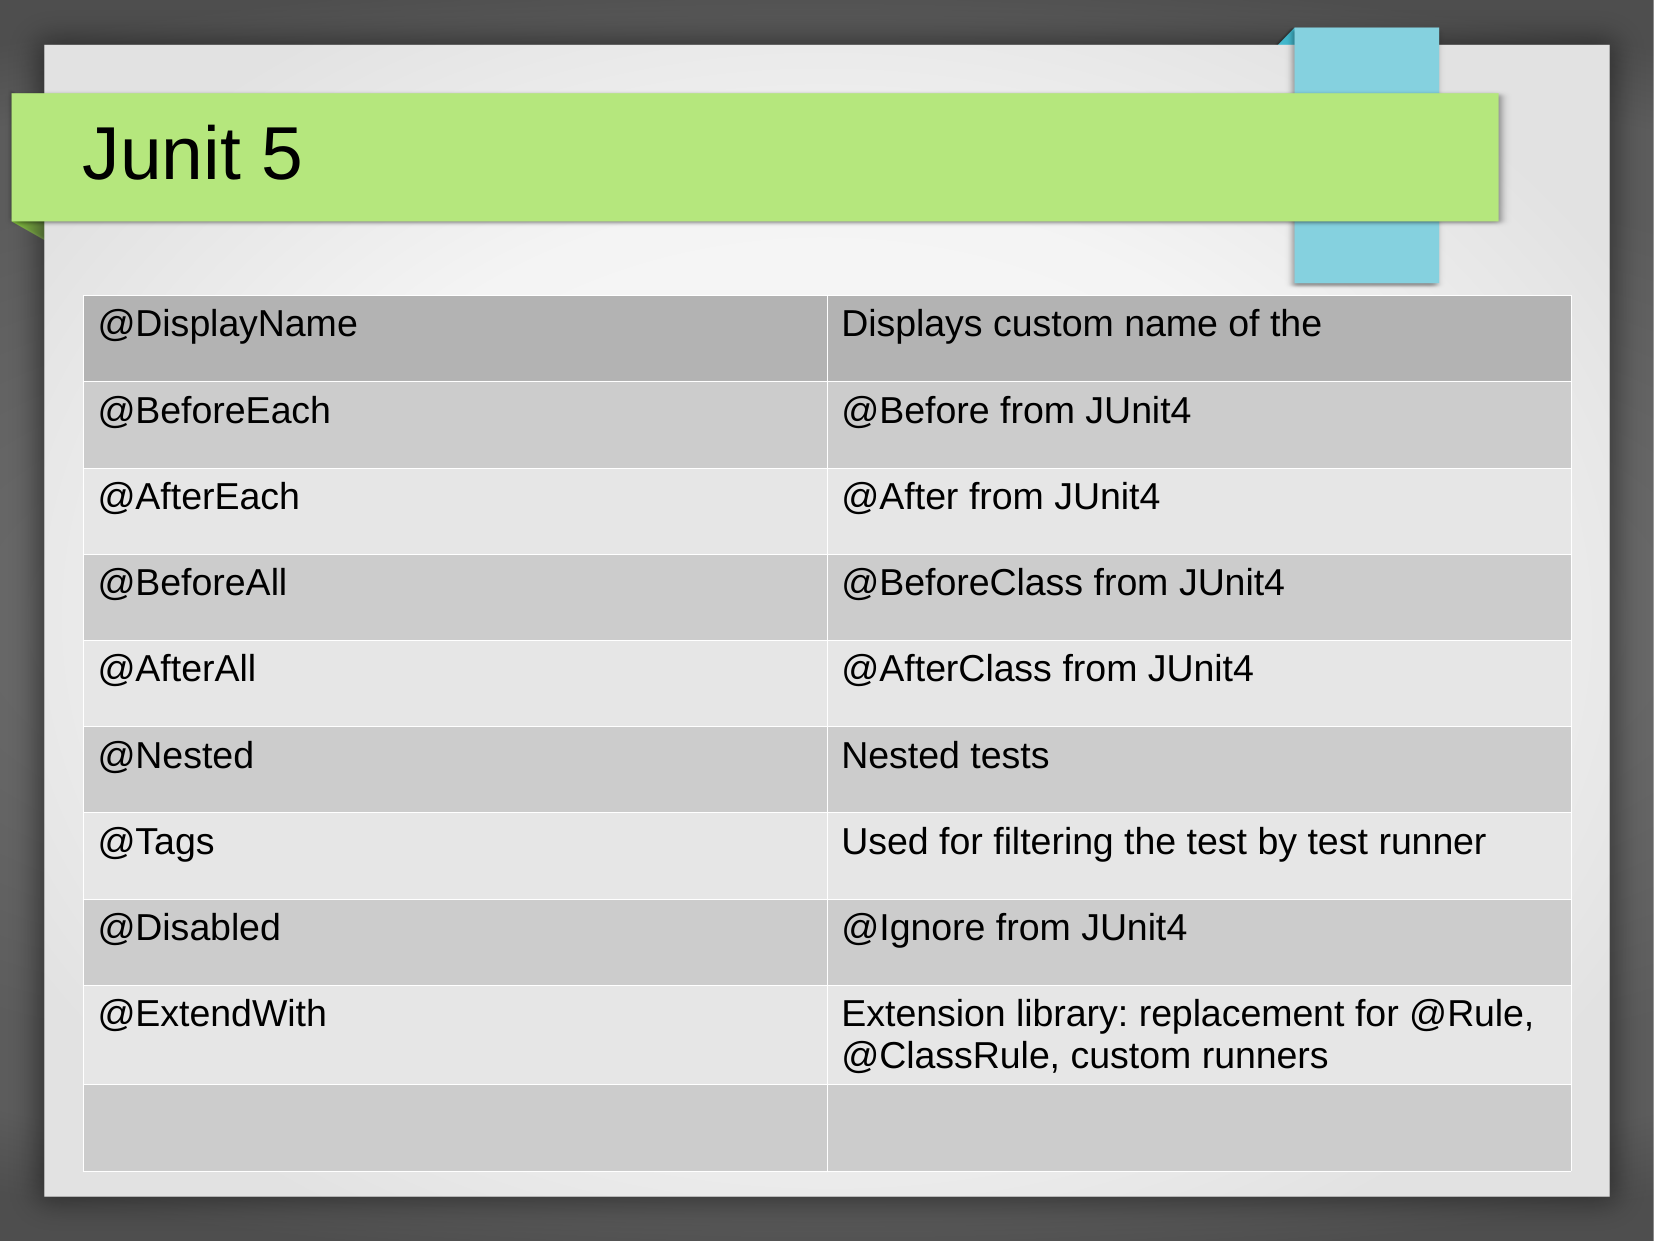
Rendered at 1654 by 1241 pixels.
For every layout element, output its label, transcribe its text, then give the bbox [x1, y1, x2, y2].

table_cell Extension library: replacement for @Rule, @ClassRule, custom runners [828, 986, 1571, 1084]
table_cell @Ignore from JUnit4 [828, 900, 1571, 985]
table_cell [828, 1085, 1571, 1171]
table_cell @BeforeEach [84, 382, 827, 468]
table_cell @ExtendWith [84, 986, 827, 1084]
table_cell @Disabled [84, 900, 827, 985]
table_cell @Before from JUnit4 [828, 382, 1571, 468]
picture [0, 0, 1654, 1241]
table_cell @Nested [84, 727, 827, 812]
table_cell [84, 1085, 827, 1171]
title Junit 5 [82, 94, 1264, 213]
table_cell @AfterEach [84, 469, 827, 554]
table_cell @BeforeClass from JUnit4 [828, 555, 1571, 640]
table_cell @AfterAll [84, 641, 827, 726]
table_cell @BeforeAll [84, 555, 827, 640]
table_cell @Tags [84, 813, 827, 899]
table_cell Used for filtering the test by test runner [828, 813, 1571, 899]
table_cell @After from JUnit4 [828, 469, 1571, 554]
table_cell @AfterClass from JUnit4 [828, 641, 1571, 726]
table_header Displays custom name of the [828, 296, 1571, 381]
table_cell Nested tests [828, 727, 1571, 812]
table_header @DisplayName [84, 296, 827, 381]
